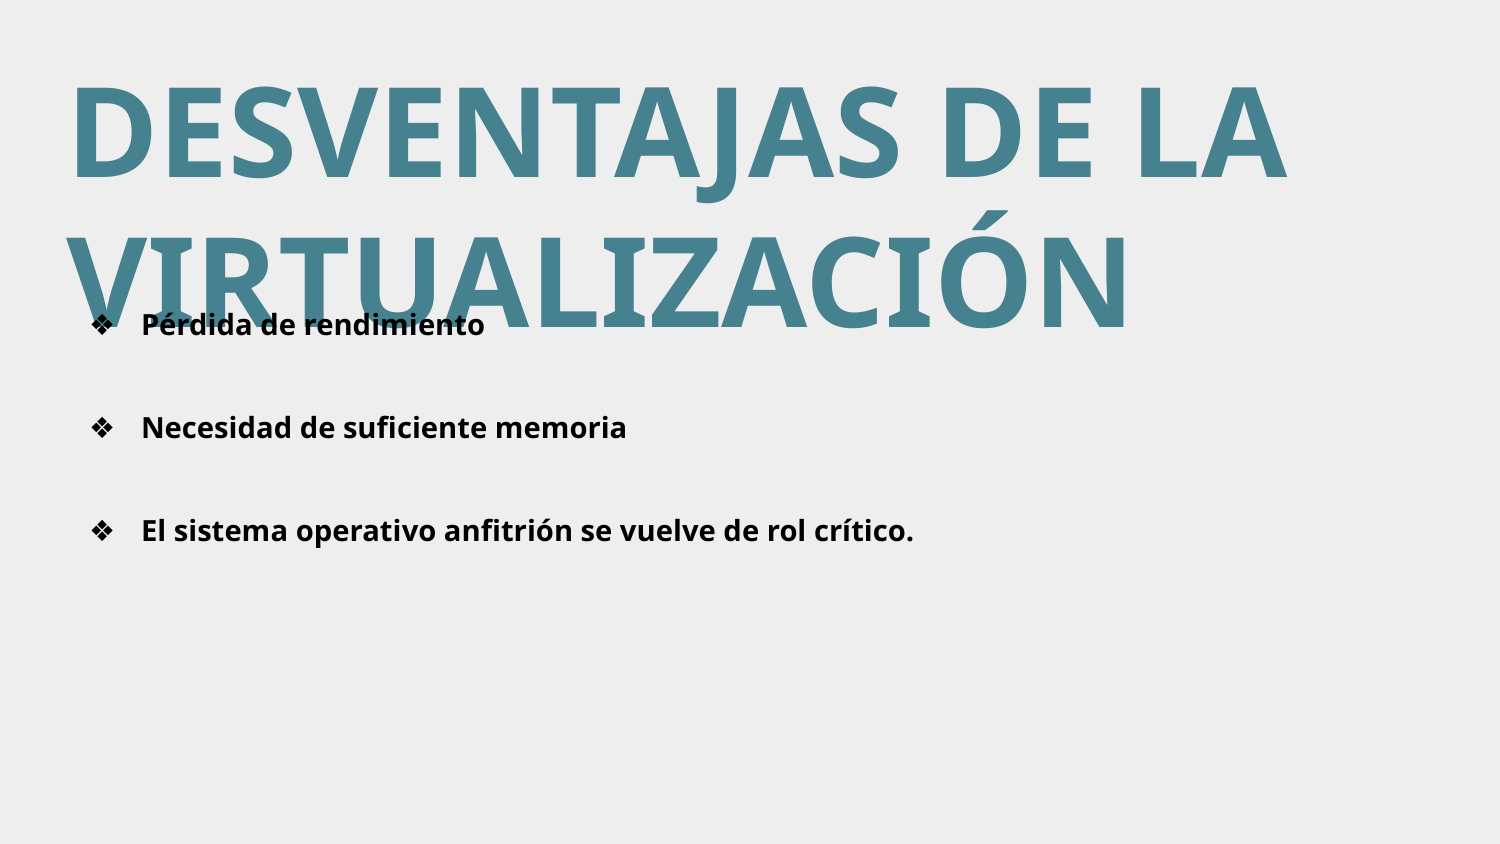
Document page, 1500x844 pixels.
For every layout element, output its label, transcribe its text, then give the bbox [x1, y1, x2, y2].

list Pérdida de rendimiento Necesidad de suficiente memoria El sistema operativo anfitrión se vuelve de rol crítico. [51, 188, 1449, 824]
title DESVENTAJAS DE LA VIRTUALIZACIÓN [51, 37, 1449, 170]
